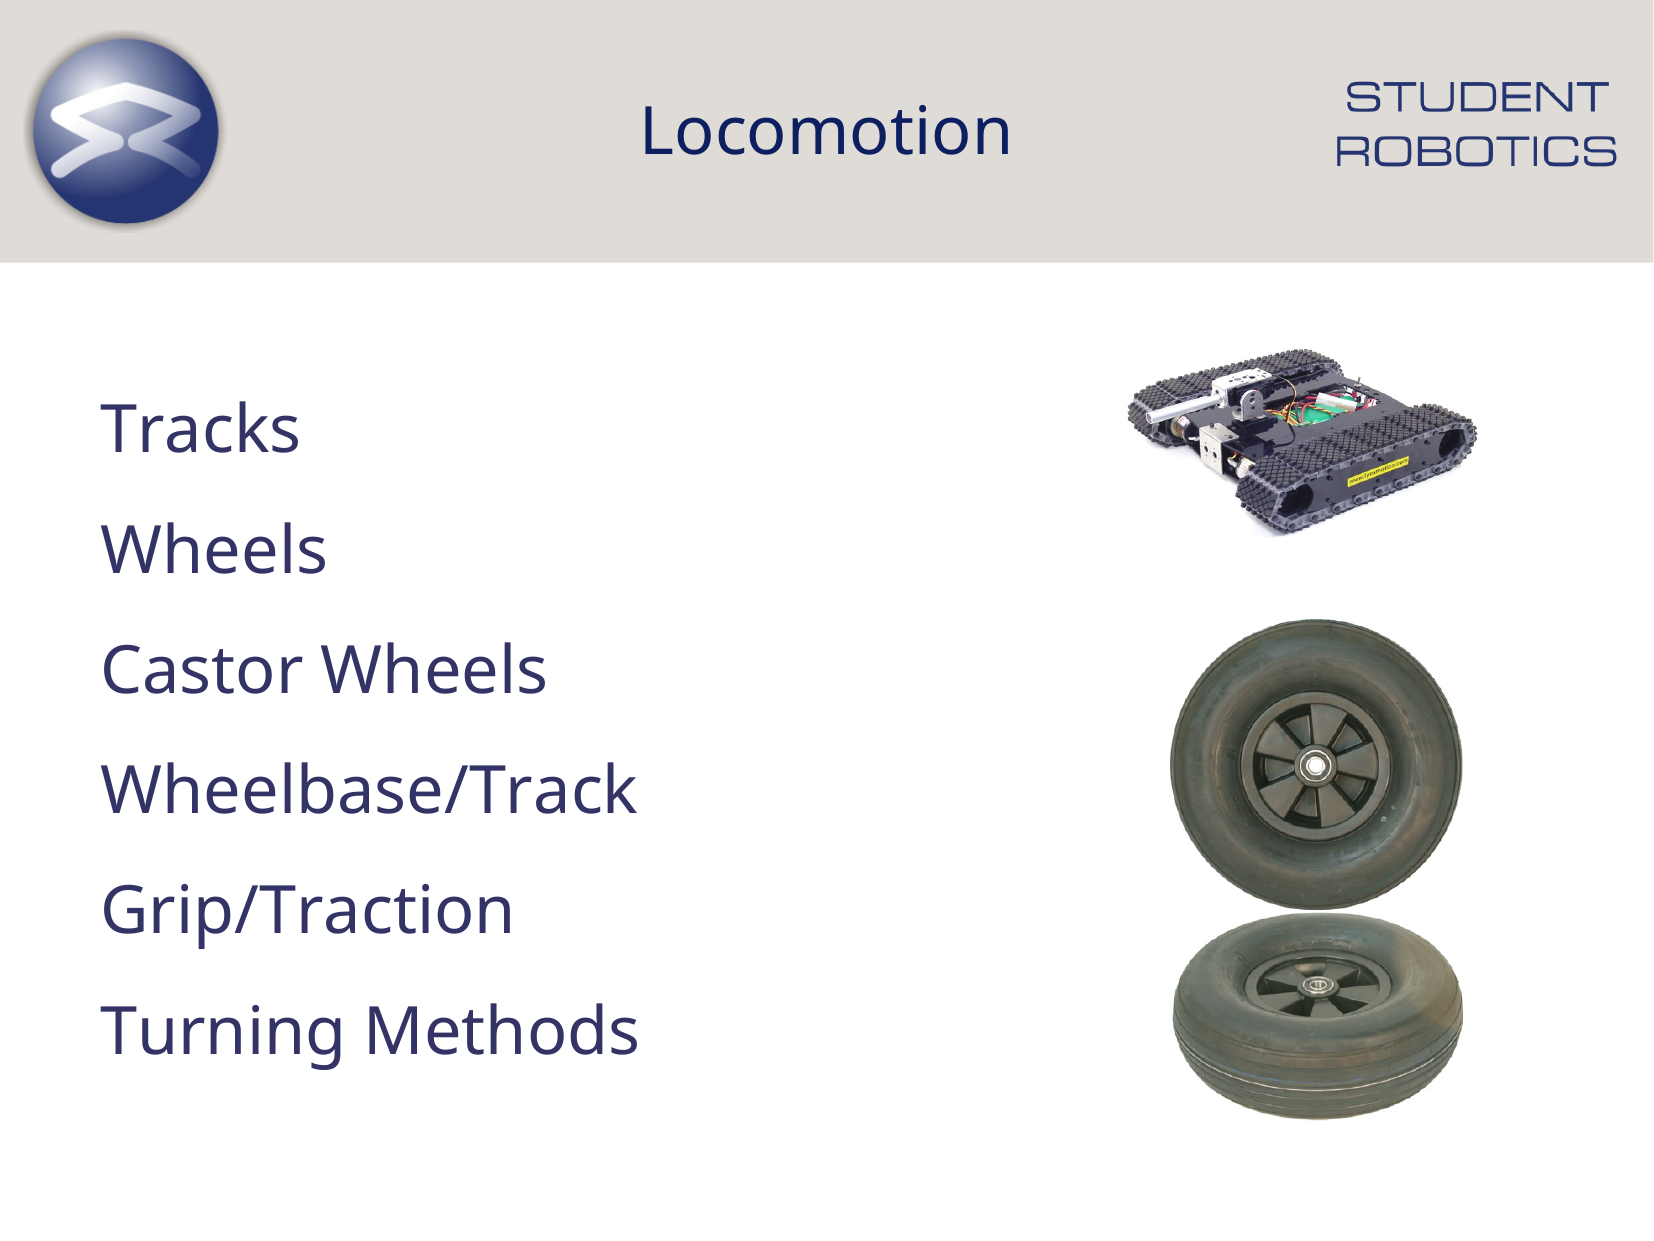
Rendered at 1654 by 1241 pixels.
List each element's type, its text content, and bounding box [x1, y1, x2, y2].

title Locomotion [82, 0, 1571, 257]
picture [1169, 616, 1463, 1124]
picture [1087, 299, 1522, 582]
list Tracks Wheels Castor Wheels Wheelbase/Track Grip/Traction Turning Methods [82, 381, 863, 1201]
picture [9, 19, 82, 245]
picture [1571, 68, 1633, 174]
